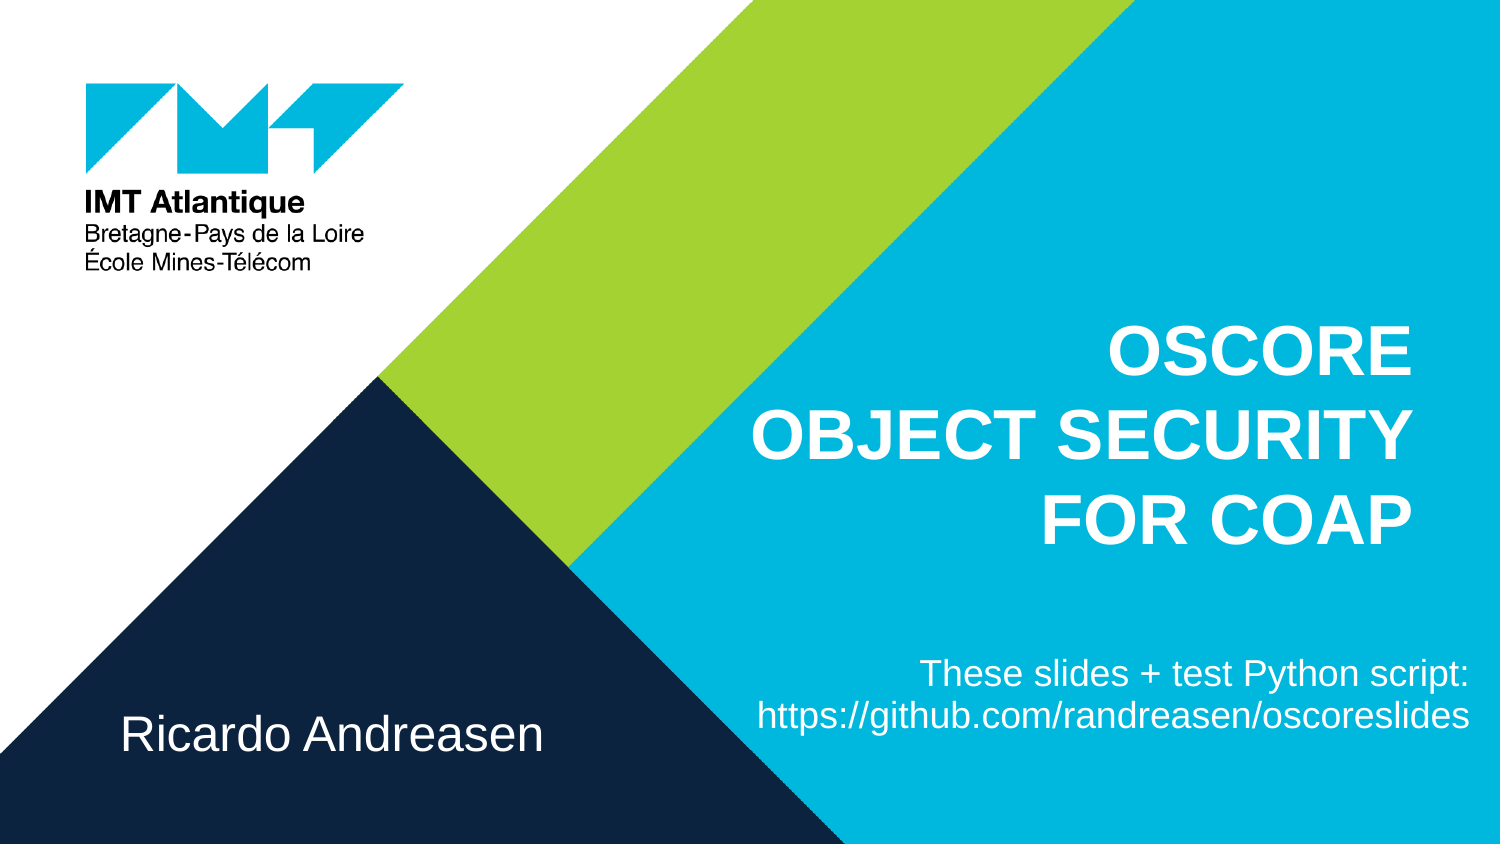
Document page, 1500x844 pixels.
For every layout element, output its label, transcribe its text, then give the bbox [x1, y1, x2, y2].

picture [0, 0, 1500, 844]
text_box These slides + test Python script: https://github.com/randreasen/oscoreslides [720, 645, 1486, 786]
list OSCORE Object security for coap [723, 300, 1414, 563]
text_box Ricardo Andreasen [105, 698, 676, 770]
